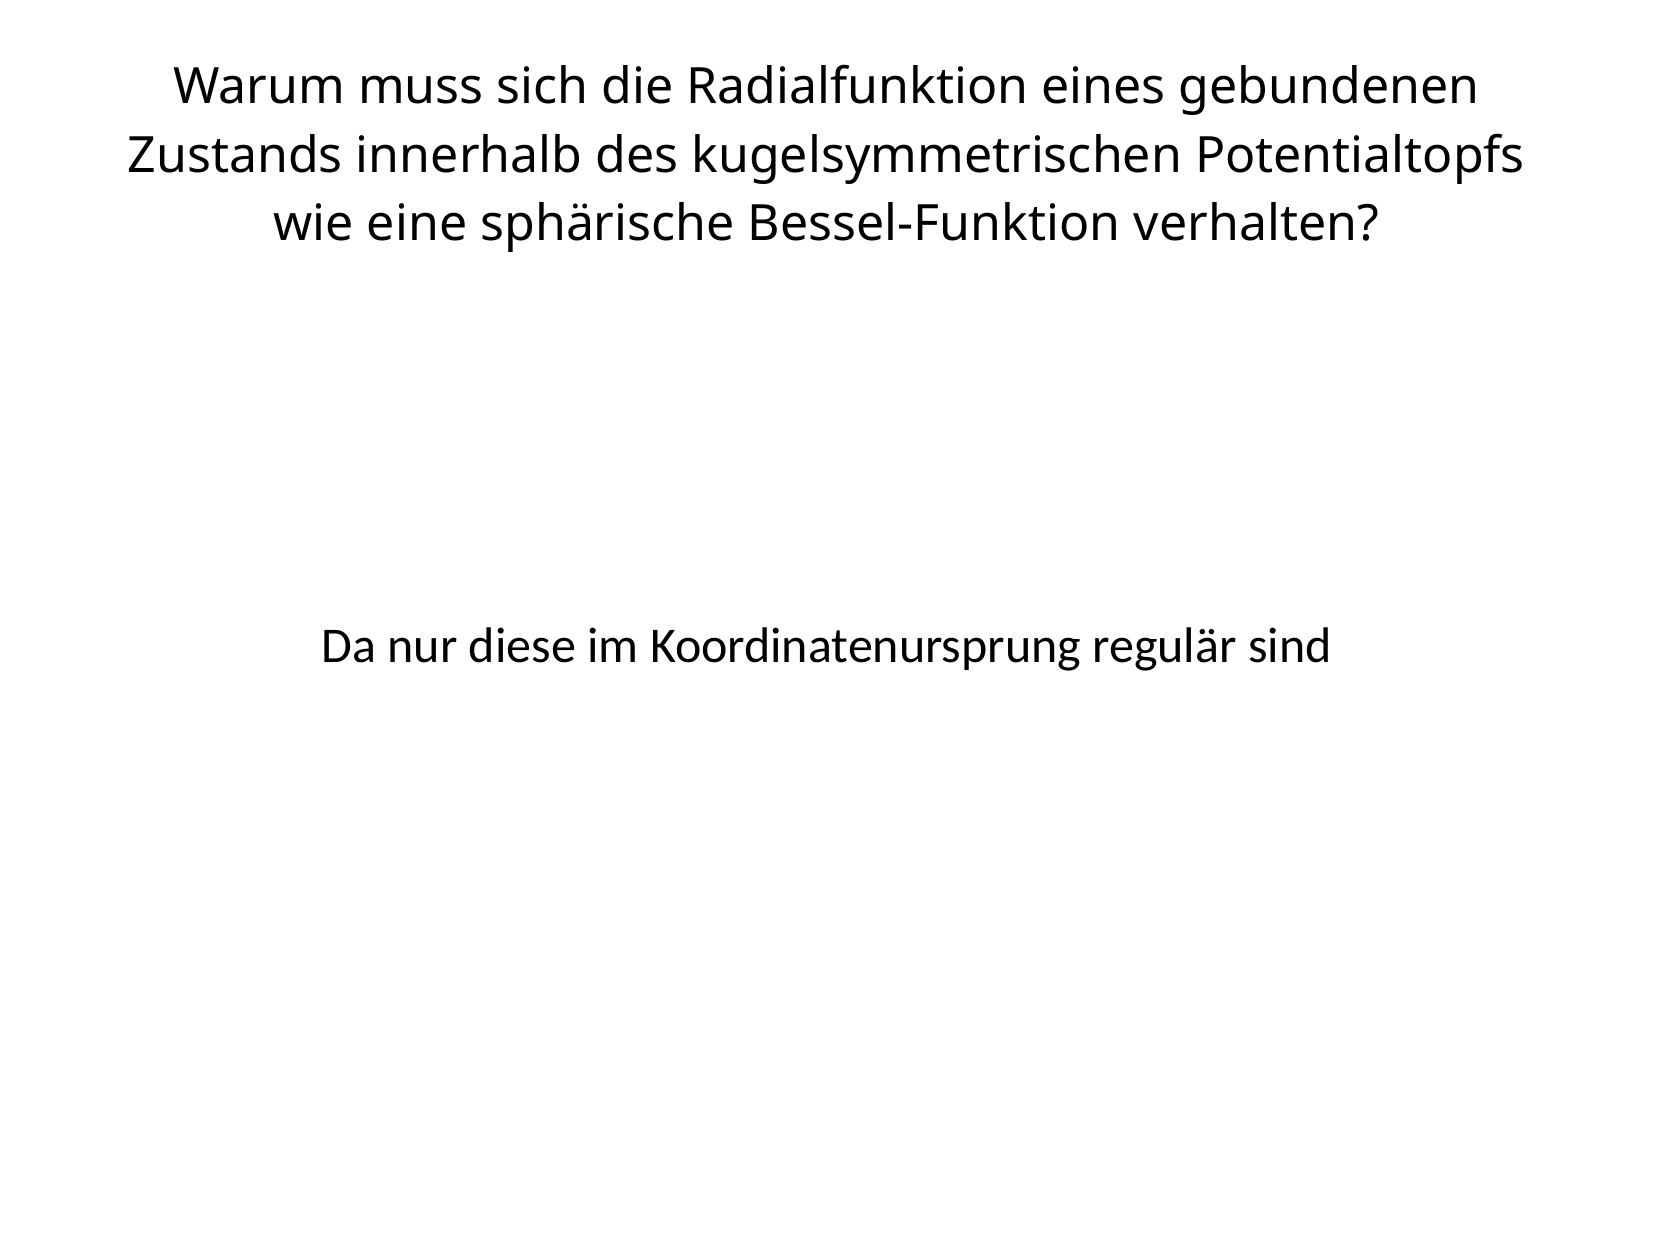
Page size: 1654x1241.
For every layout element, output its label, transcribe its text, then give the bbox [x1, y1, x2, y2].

title Warum muss sich die Radialfunktion eines gebundenen Zustands innerhalb des kugelsymmetrischen Potentialtopfs wie eine sphärische Bessel-Funktion verhalten? [82, 49, 1571, 257]
subtitle Da nur diese im Koordinatenursprung regulär sind [82, 290, 1571, 1010]
